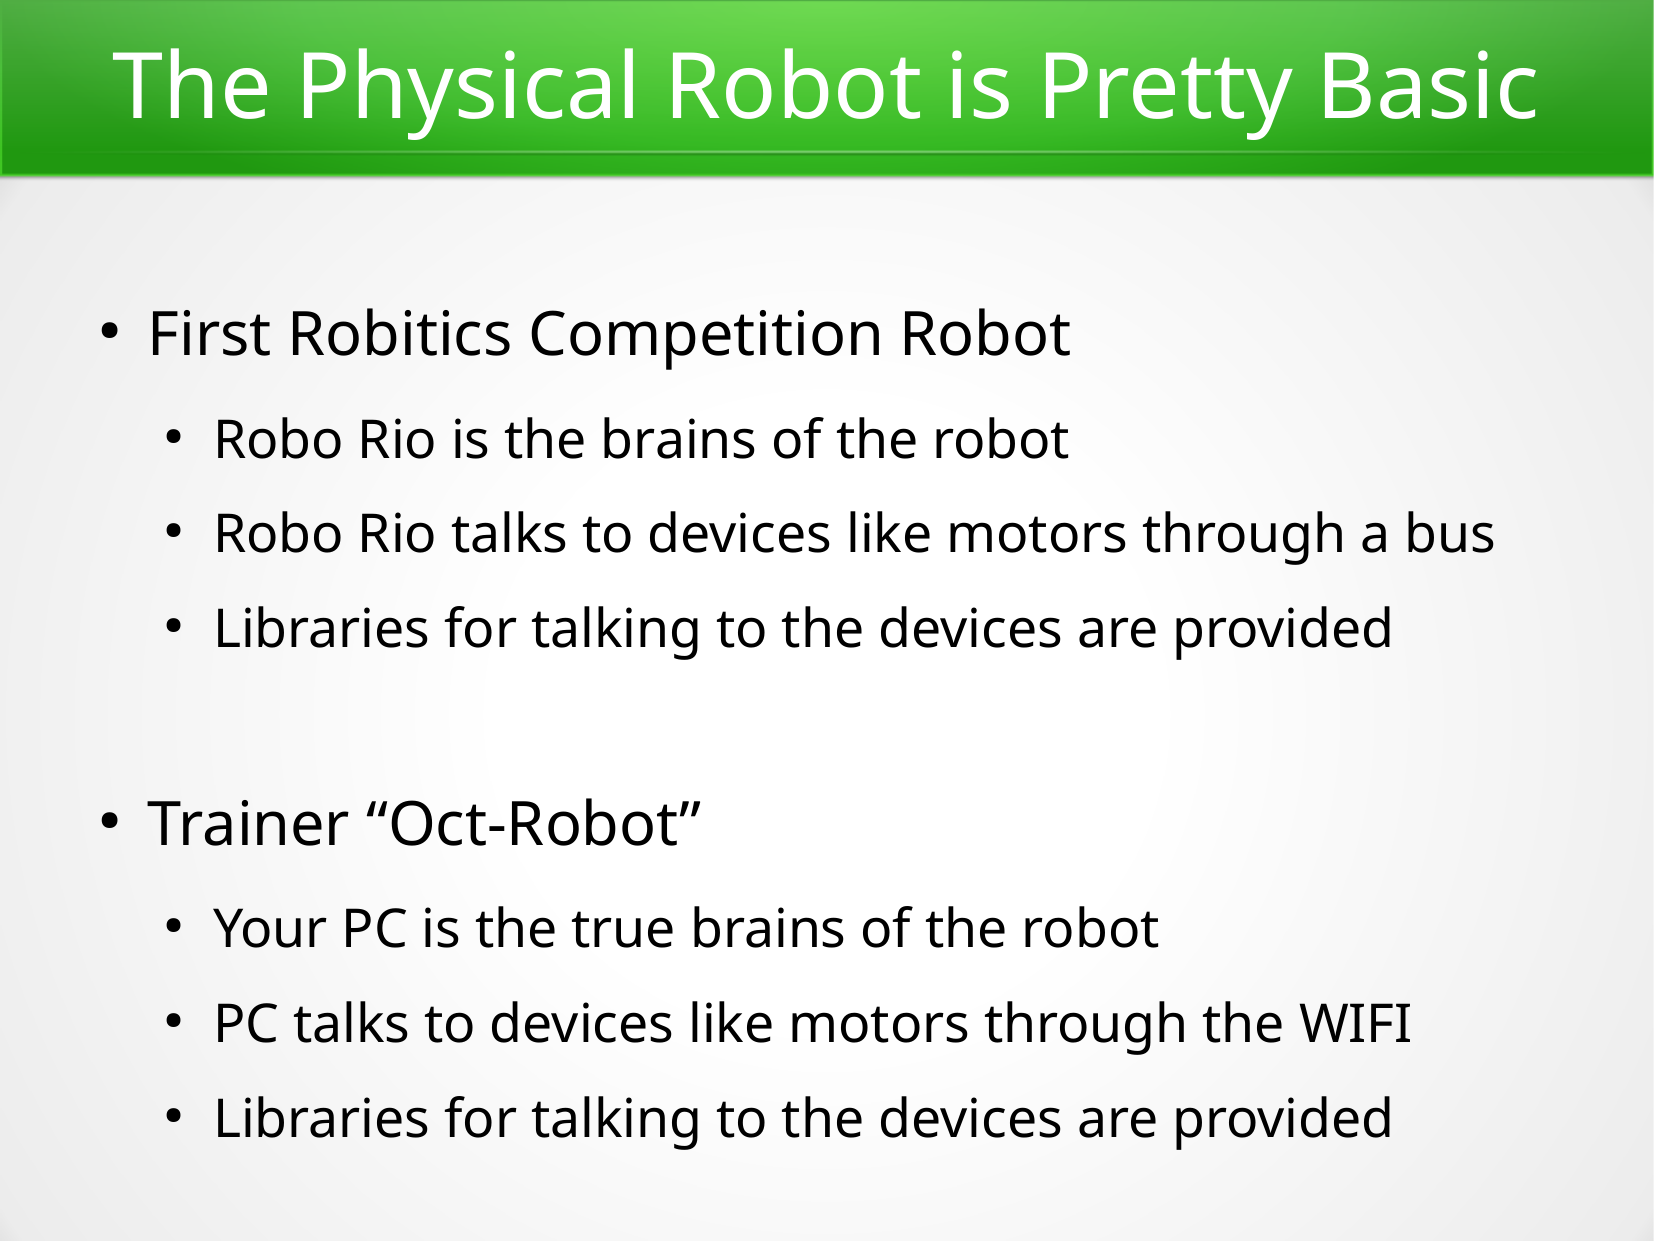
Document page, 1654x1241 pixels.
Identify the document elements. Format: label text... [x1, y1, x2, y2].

picture [0, 0, 1654, 1241]
title The Physical Robot is Pretty Basic [82, 11, 1571, 154]
list First Robitics Competition Robot Robo Rio is the brains of the robot Robo Rio talks to devices like motors through a bus Libraries for talking to the devices are provided Trainer “Oct-Robot” Your PC is the true brains of the robot PC talks to devices like motors through the WIFI Libraries for talking to the devices are provided [82, 290, 1654, 1158]
